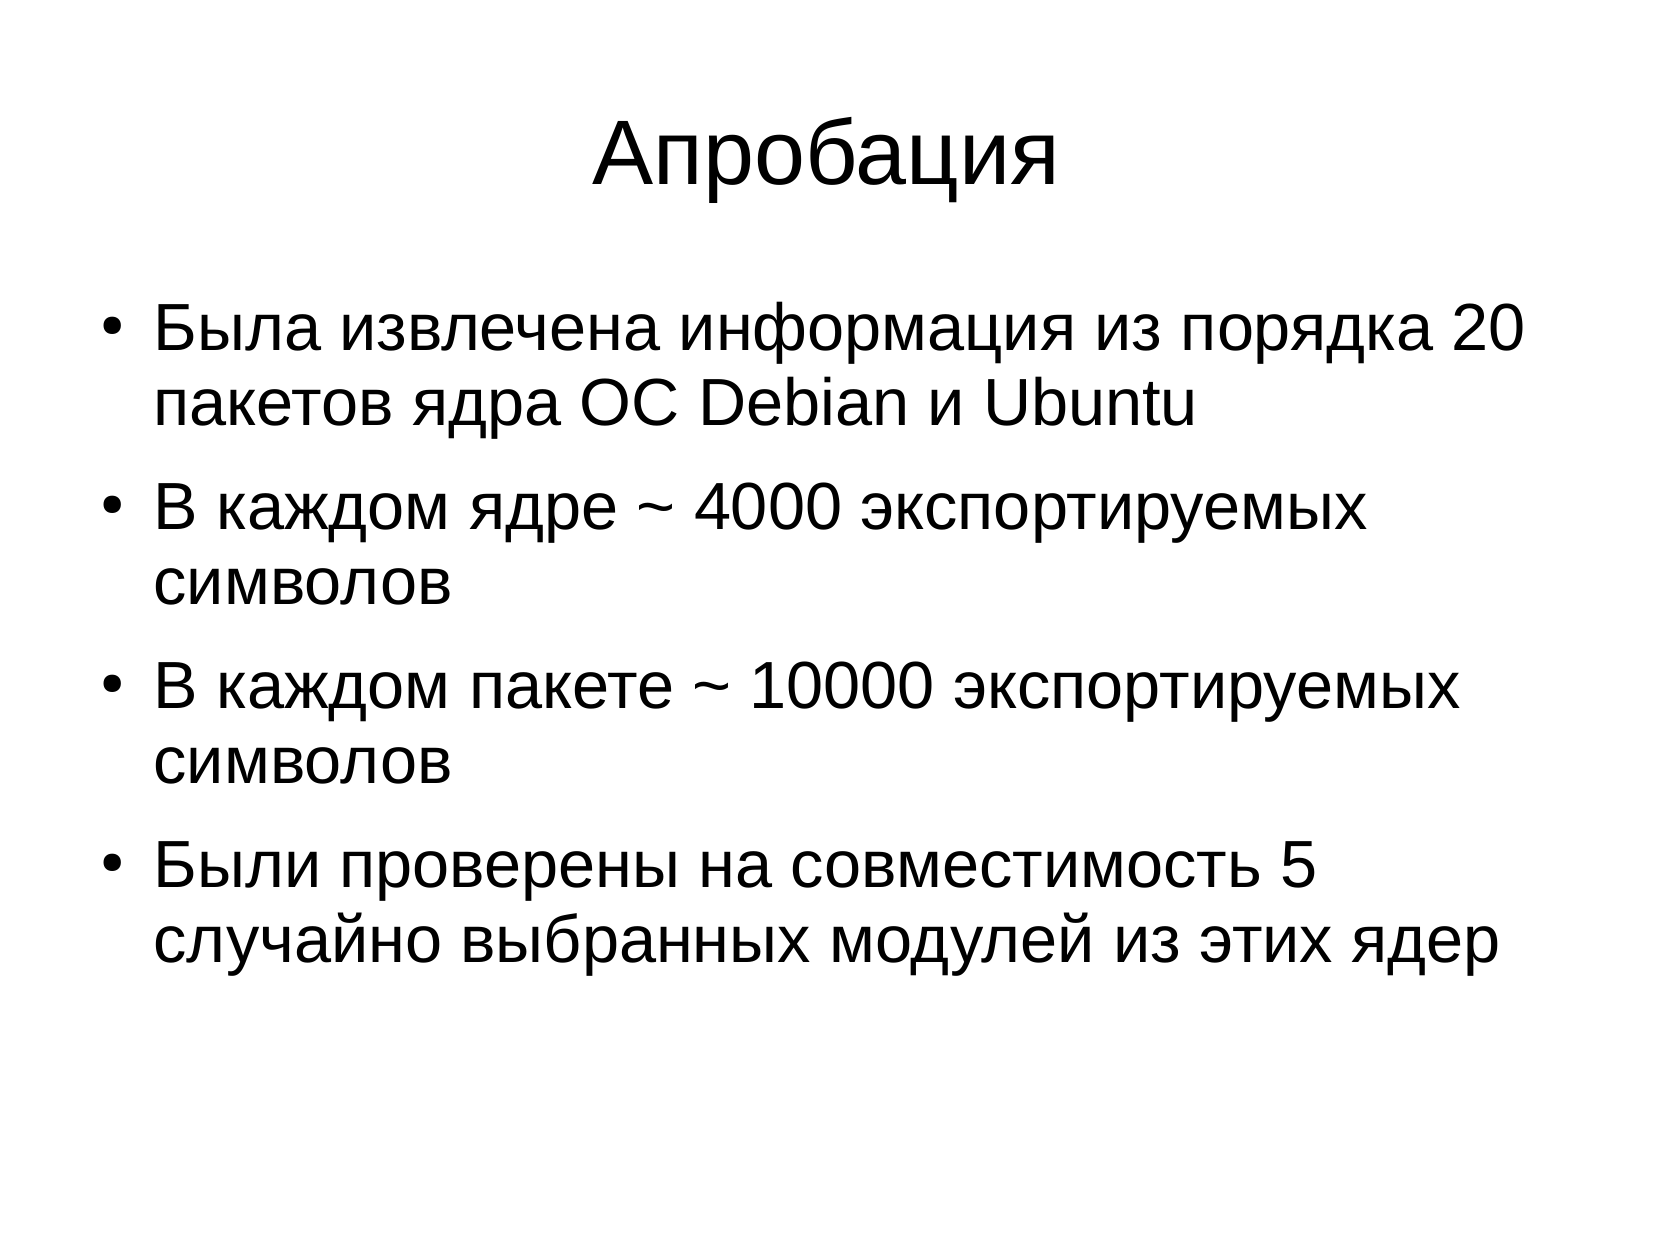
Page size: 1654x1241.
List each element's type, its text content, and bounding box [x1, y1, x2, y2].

title Апробация [82, 56, 1571, 250]
list Была извлечена информация из порядка 20 пакетов ядра OС Debian и Ubuntu В каждом ядре ~ 4000 экспортируемых символов В каждом пакете ~ 10000 экспортируемых символов Были проверены на совместимость 5 случайно выбранных модулей из этих ядер [82, 290, 1571, 1109]
